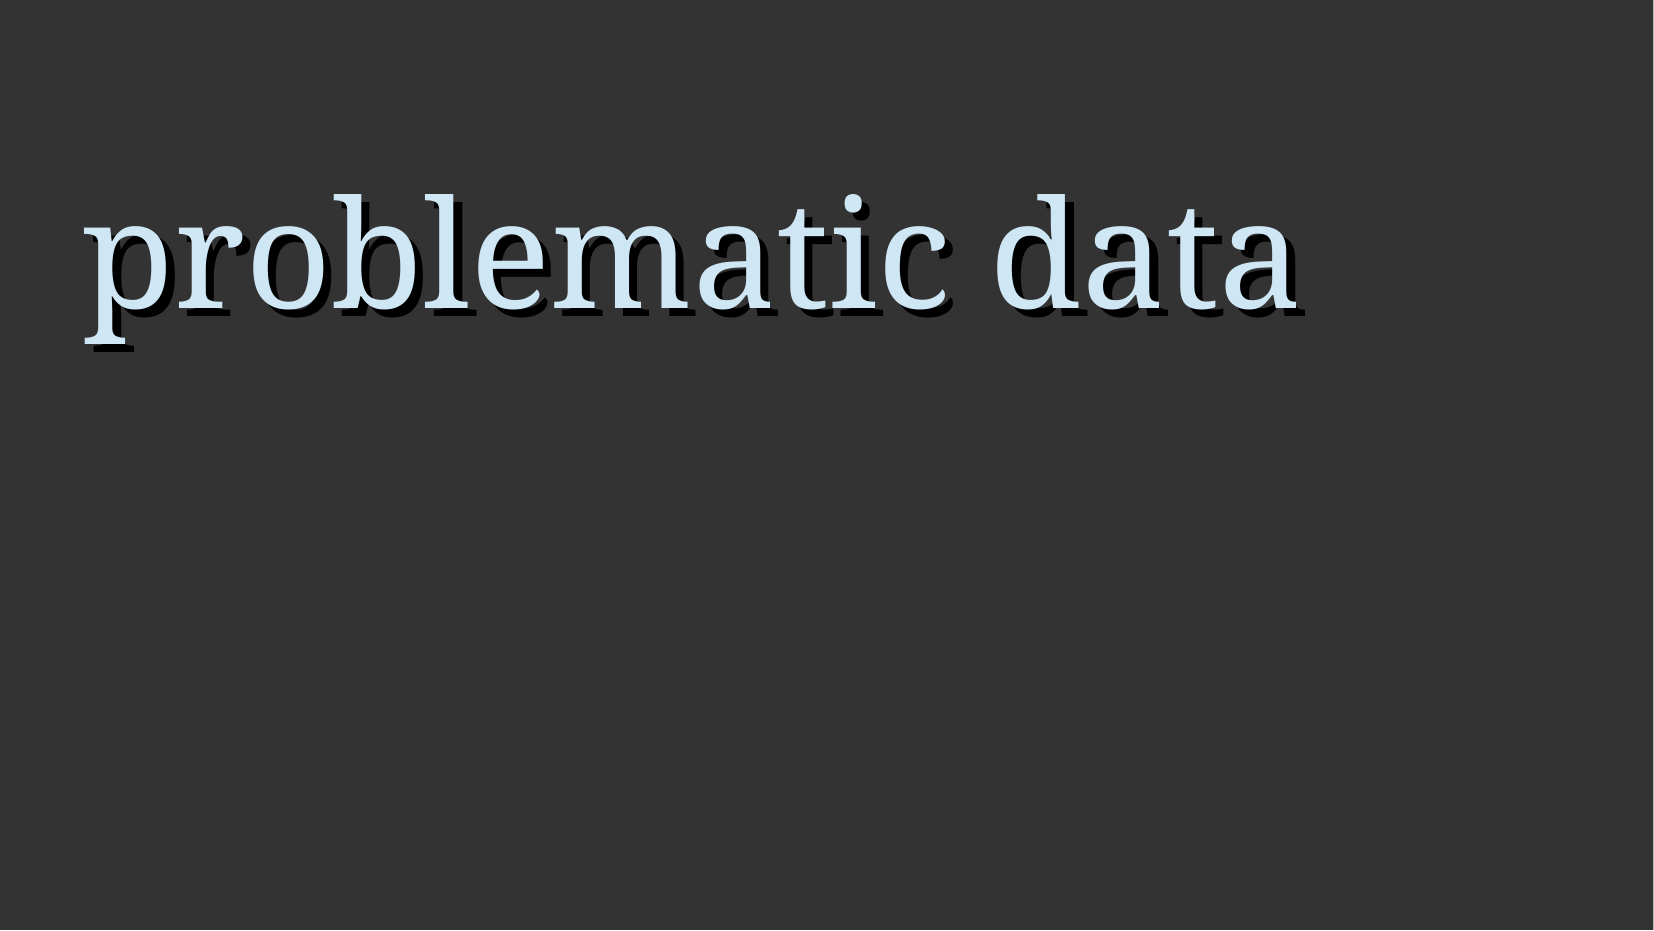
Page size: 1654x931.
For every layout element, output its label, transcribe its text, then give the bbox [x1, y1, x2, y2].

title problematic data [82, 147, 1571, 838]
